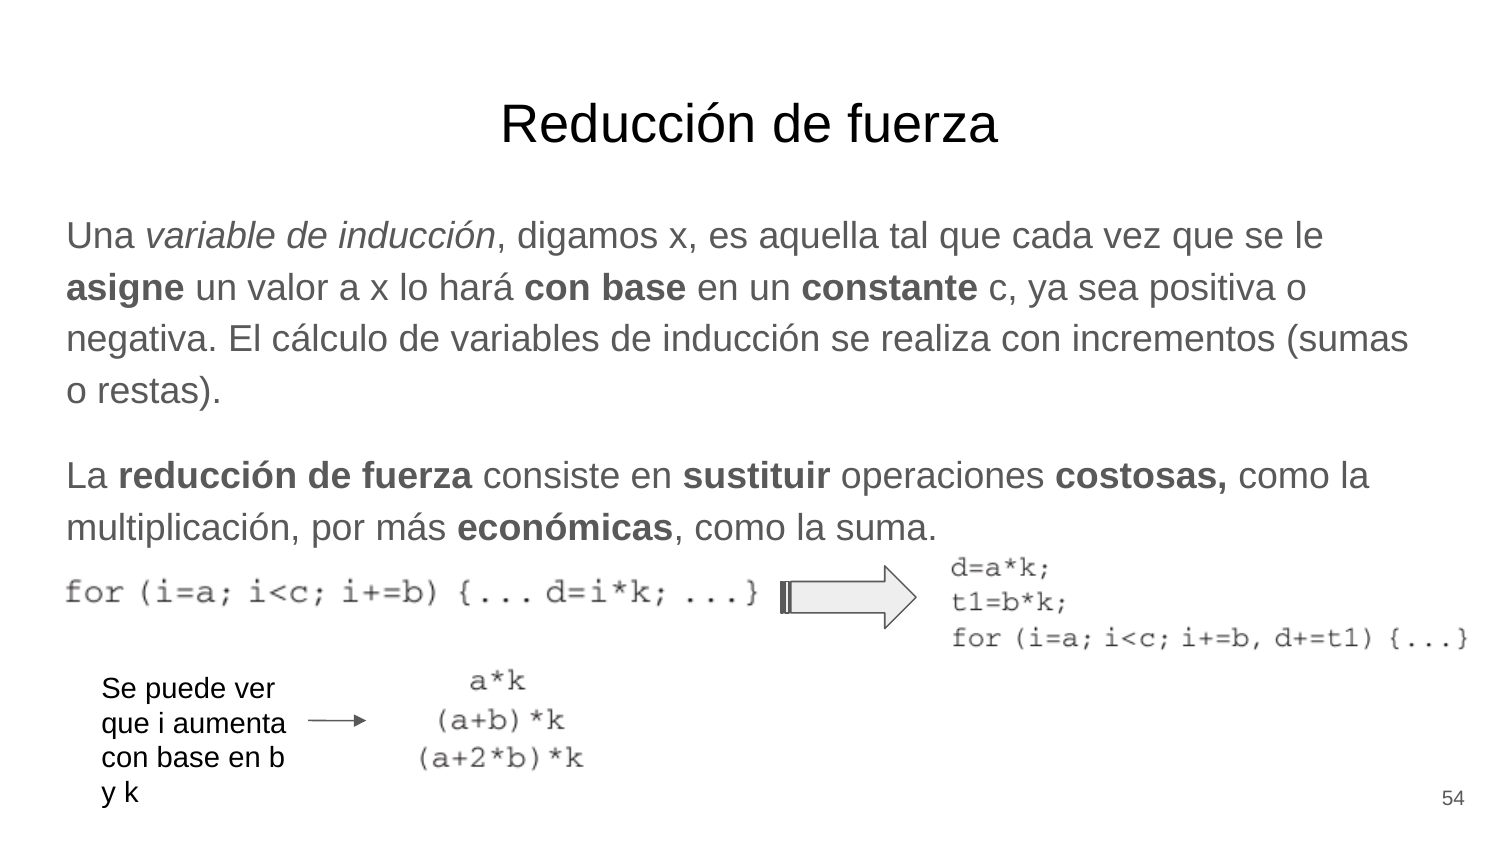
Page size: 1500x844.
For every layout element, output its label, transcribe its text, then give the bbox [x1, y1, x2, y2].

picture [366, 644, 623, 797]
picture [51, 557, 782, 637]
list Una variable de inducción, digamos x, es aquella tal que cada vez que se le asigne un valor a x lo hará con base en un constante c, ya sea positiva o negativa. El cálculo de variables de inducción se realiza con incrementos (sumas o restas). La reducción de fuerza consiste en sustituir operaciones costosas, como la multiplicación, por más económicas, como la suma. [51, 189, 1449, 750]
text_box [790, 565, 917, 629]
picture [925, 550, 1496, 665]
text_box [781, 581, 789, 613]
text_box Se puede ver que i aumenta con base en b y k [86, 653, 309, 788]
slide_number <number> [1389, 764, 1480, 830]
title Reducción de fuerza [51, 72, 1449, 167]
